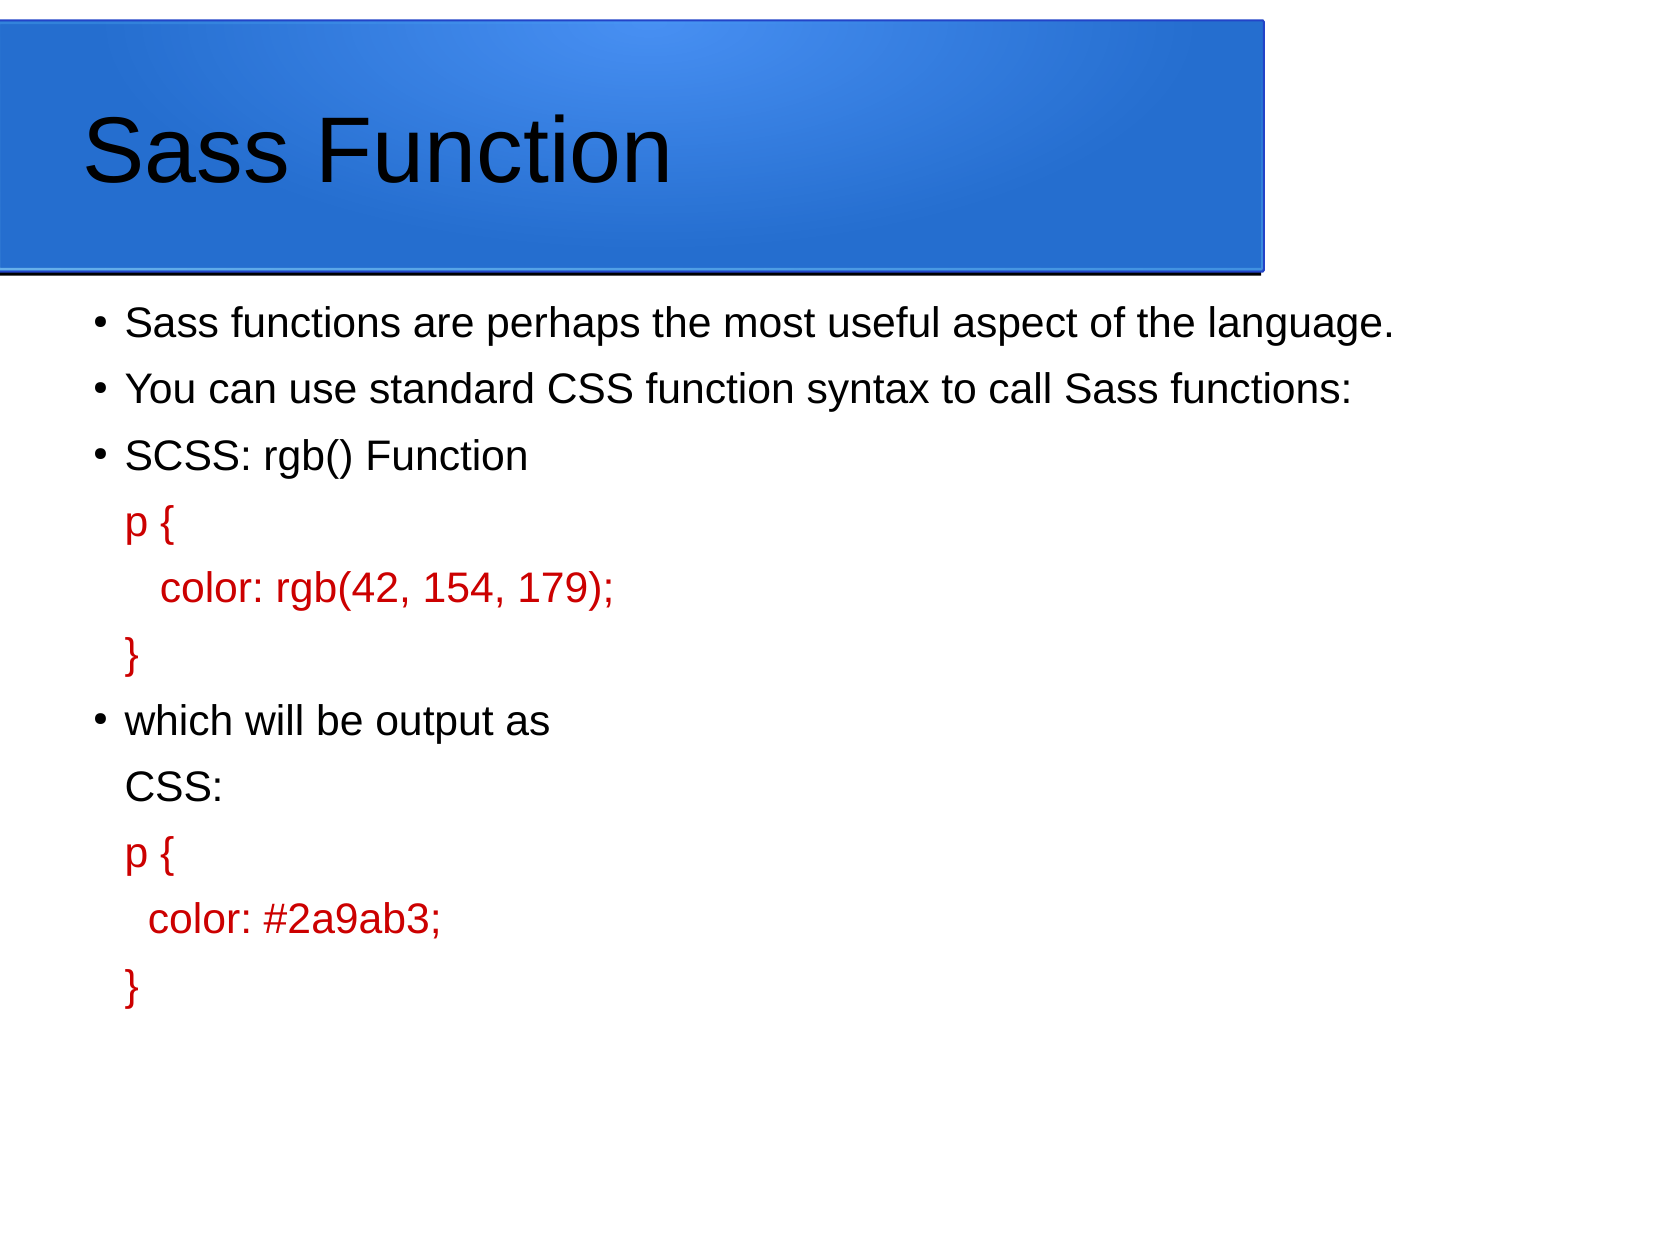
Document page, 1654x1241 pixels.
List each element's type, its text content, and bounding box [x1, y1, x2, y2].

title Sass Function [82, 47, 1235, 252]
list Sass functions are perhaps the most useful aspect of the language. You can use standard CSS function syntax to call Sass functions: SCSS: rgb() Function p { color: rgb(42, 154, 179); } which will be output as CSS: p { color: #2a9ab3; } [82, 299, 1571, 1019]
